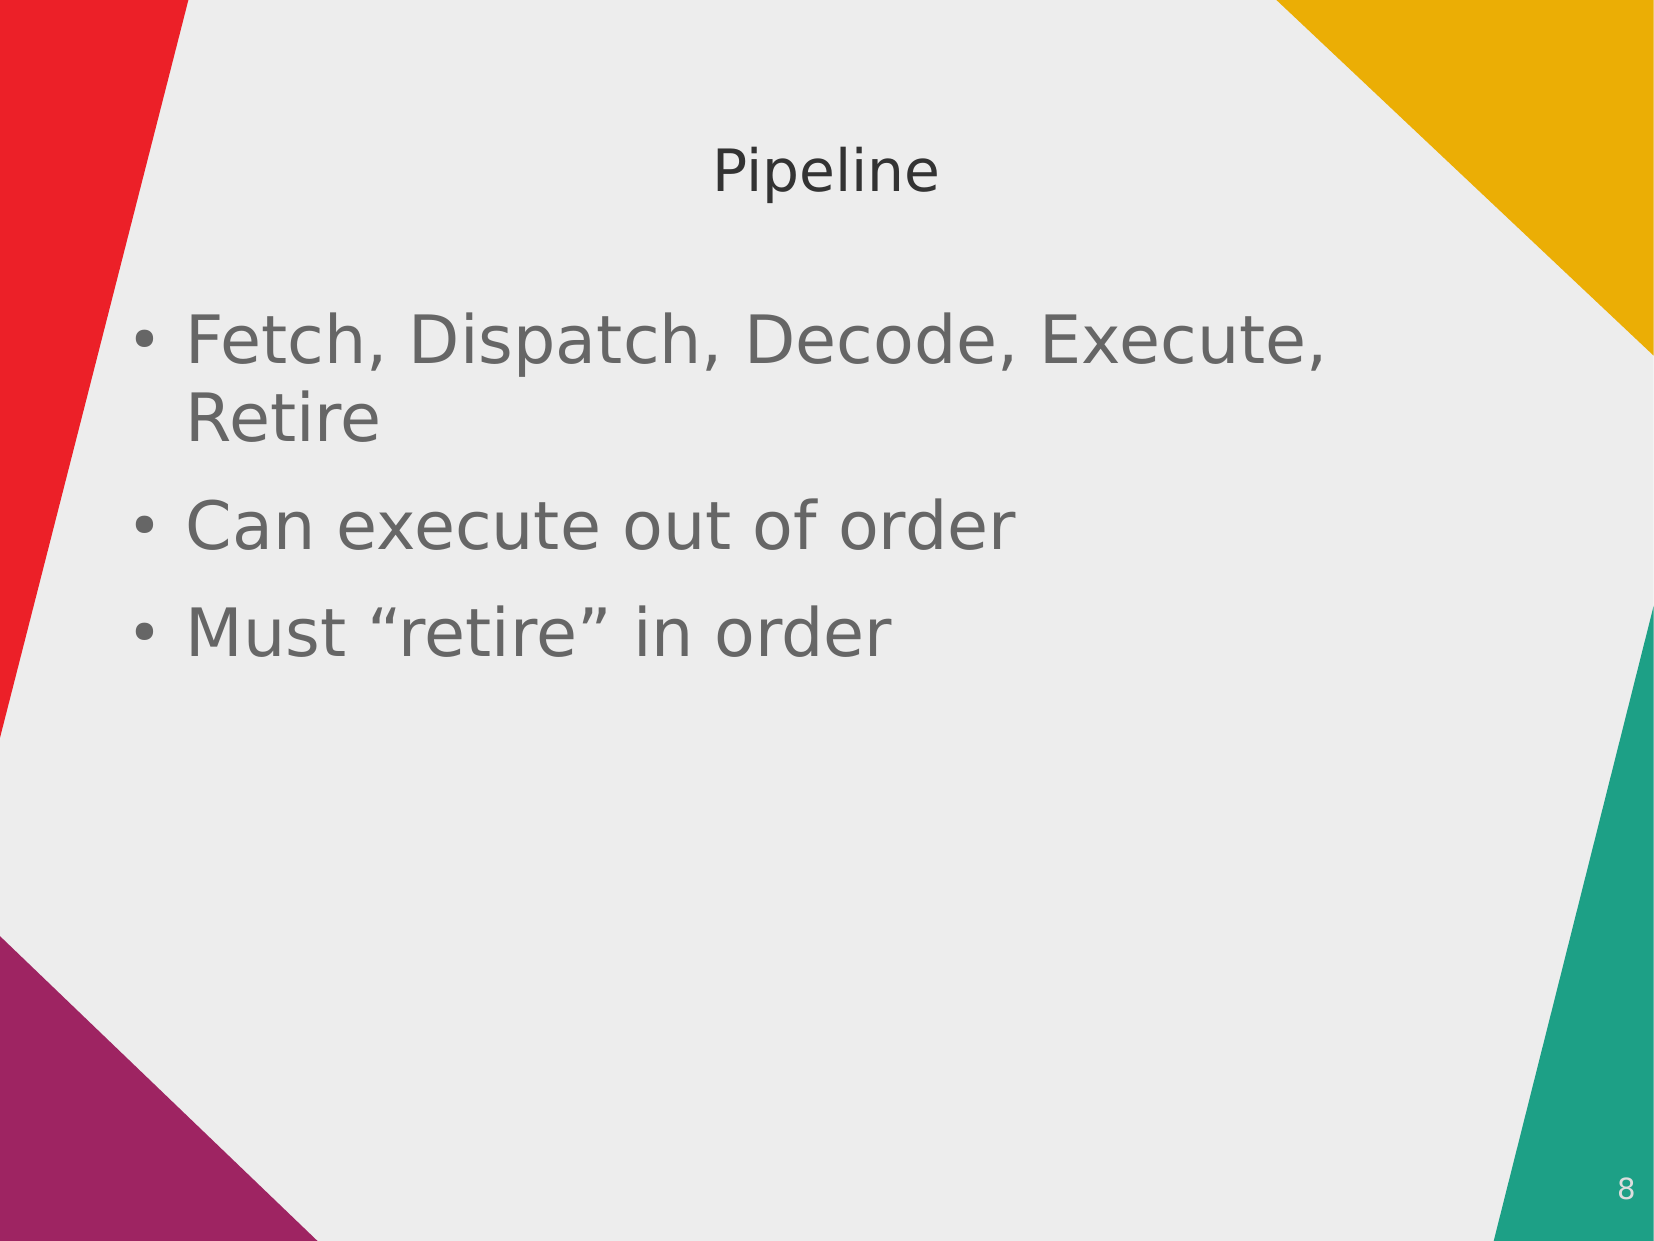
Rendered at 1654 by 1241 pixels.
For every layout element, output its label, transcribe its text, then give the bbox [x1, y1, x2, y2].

title Pipeline [114, 73, 1539, 271]
list Fetch, Dispatch, Decode, Execute, Retire Can execute out of order Must “retire” in order [114, 302, 1539, 1033]
